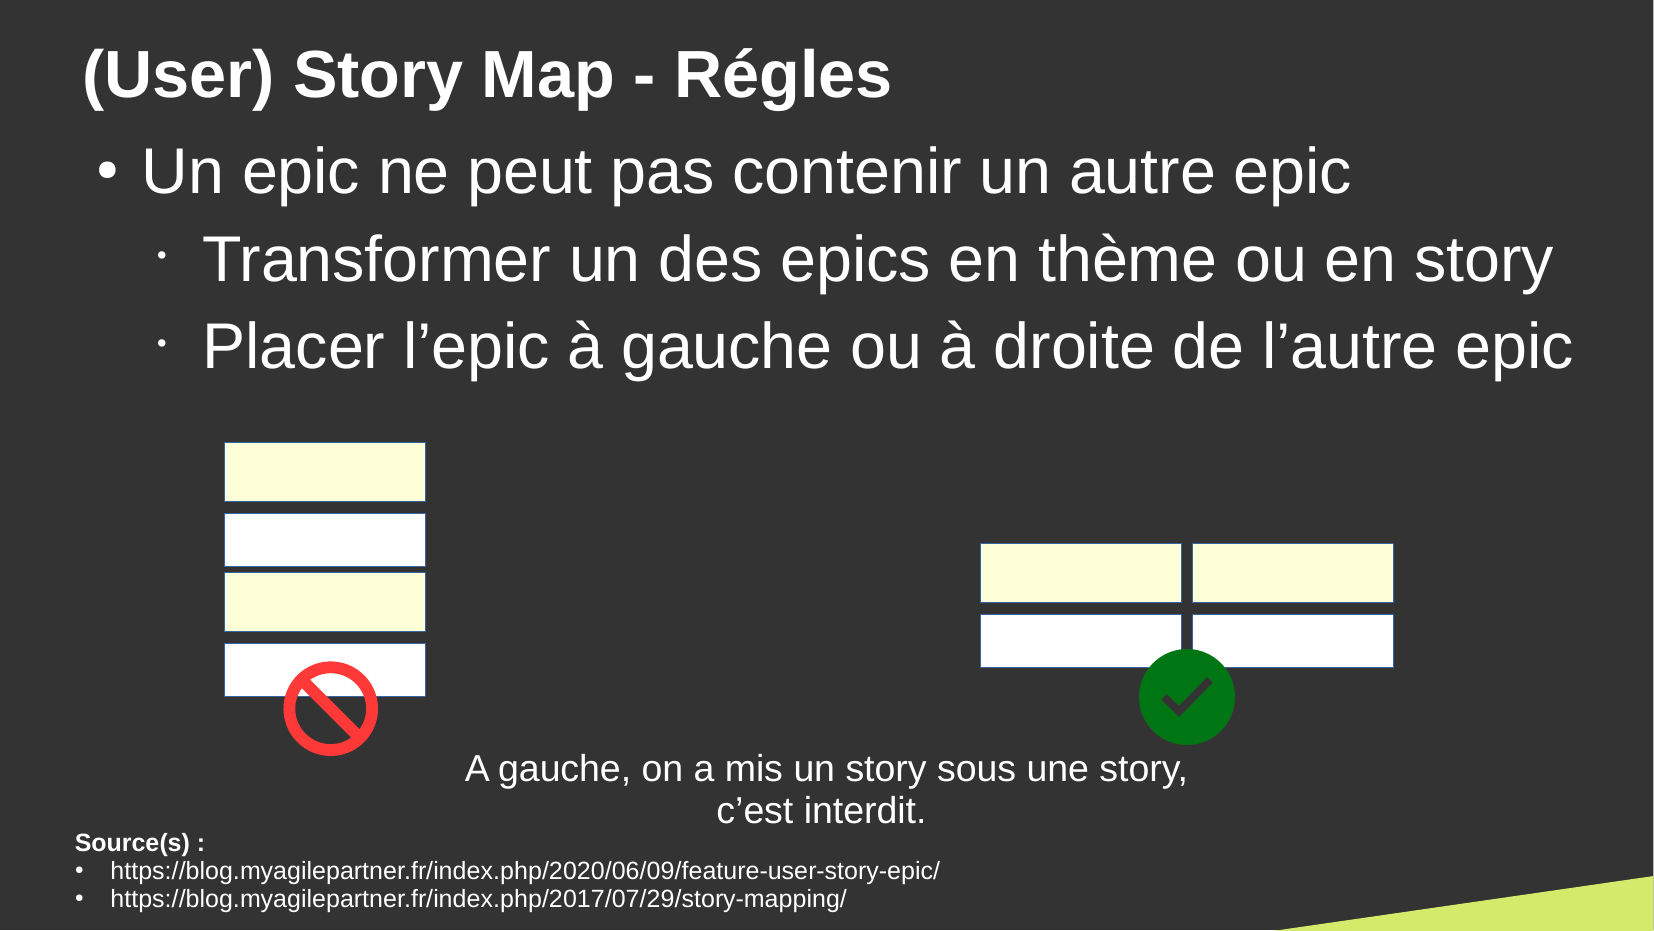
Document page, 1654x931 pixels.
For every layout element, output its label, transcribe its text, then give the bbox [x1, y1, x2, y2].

list Un epic ne peut pas contenir un autre epic Transformer un des epics en thème ou en story Placer l’epic à gauche ou à droite de l’autre epic [80, 135, 1620, 473]
text_box A gauche, on a mis un story sous une story, c’est interdit. [410, 739, 1244, 821]
text_box [1192, 614, 1394, 668]
text_box [224, 572, 426, 632]
text_box [224, 442, 426, 502]
text_box [1272, 875, 1654, 931]
picture [1139, 649, 1235, 739]
text_box [980, 614, 1182, 668]
text_box [224, 513, 426, 567]
text_box [224, 643, 426, 756]
text_box [980, 543, 1182, 603]
text_box Source(s) : https://blog.myagilepartner.fr/index.php/2020/06/09/feature-user-story-epic/ https://blog.myagilepartner.fr/index.php/2017/07/29/story-mapping/ [60, 821, 1546, 921]
title (User) Story Map - Régles [82, 37, 1571, 122]
text_box [1192, 543, 1394, 603]
